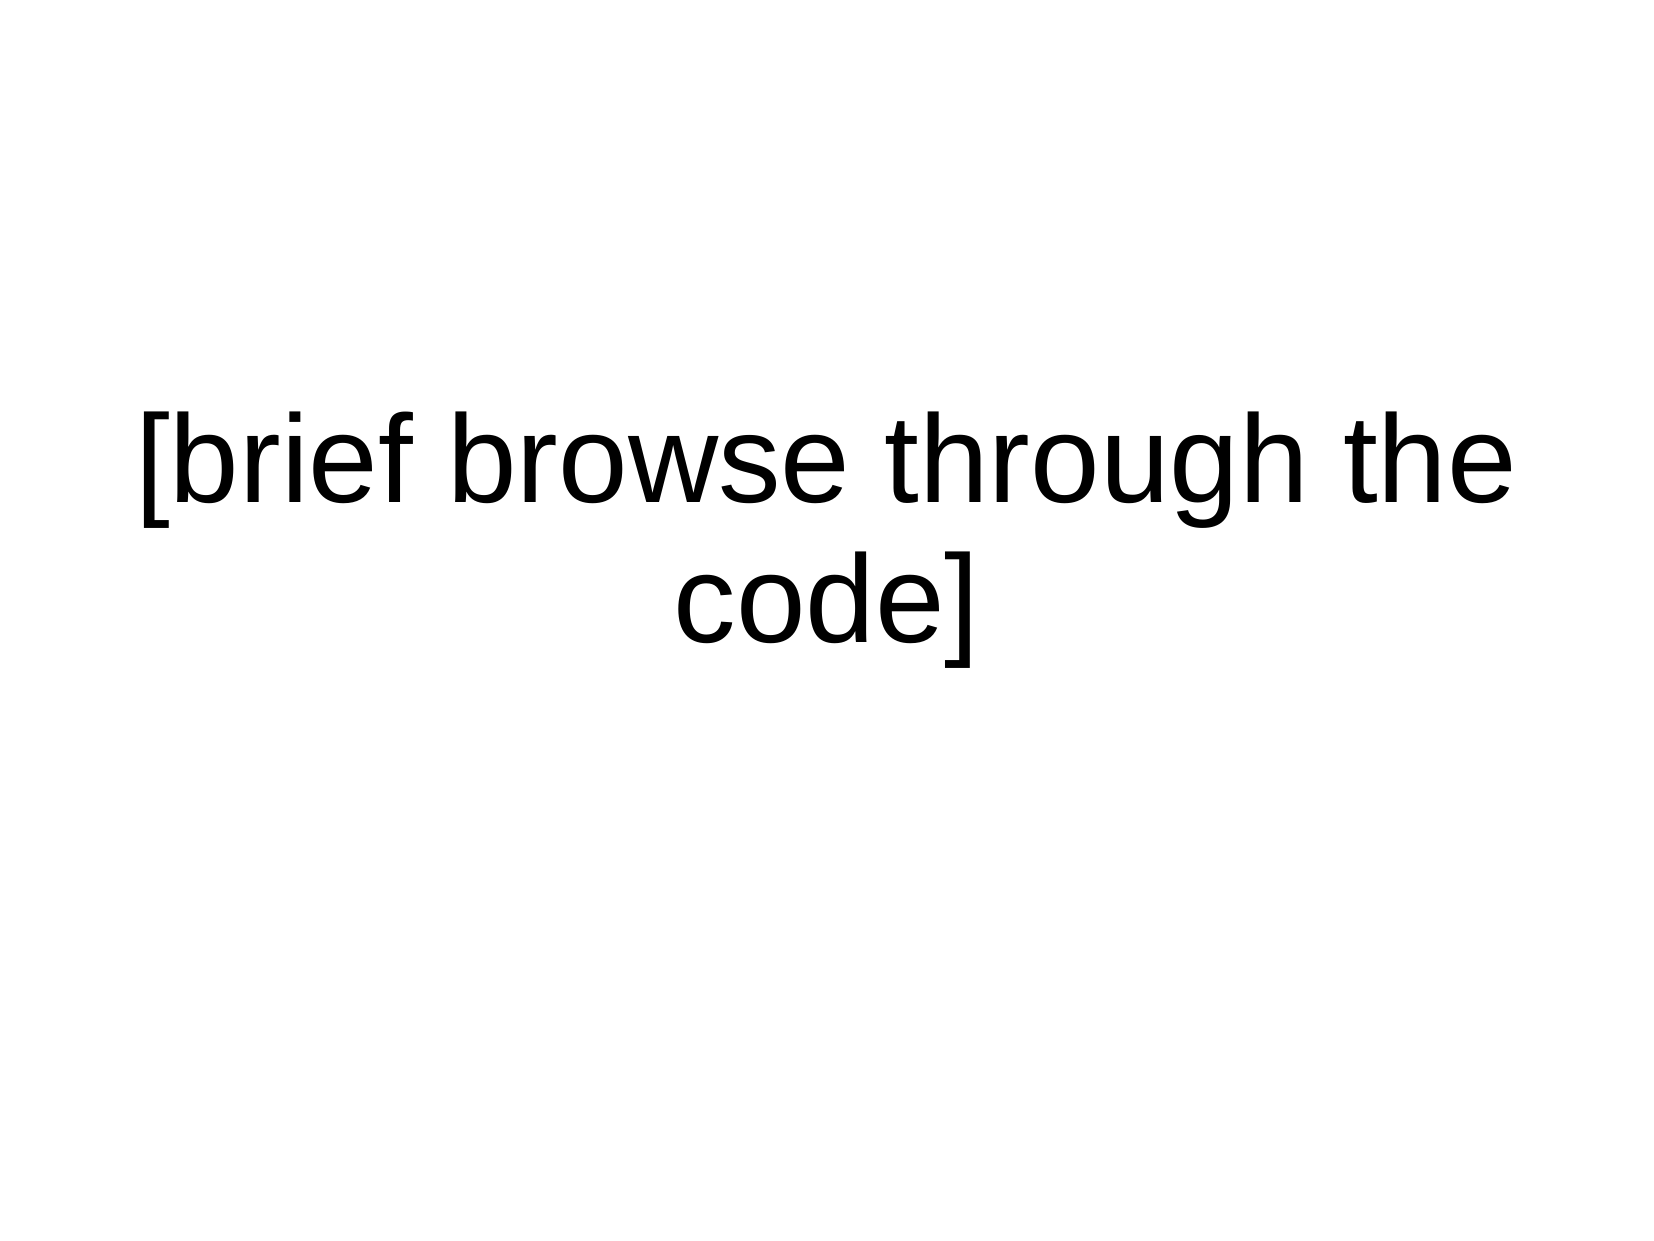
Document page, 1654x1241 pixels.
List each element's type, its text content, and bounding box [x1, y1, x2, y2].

subtitle [brief browse through the code] [82, 49, 1571, 1010]
